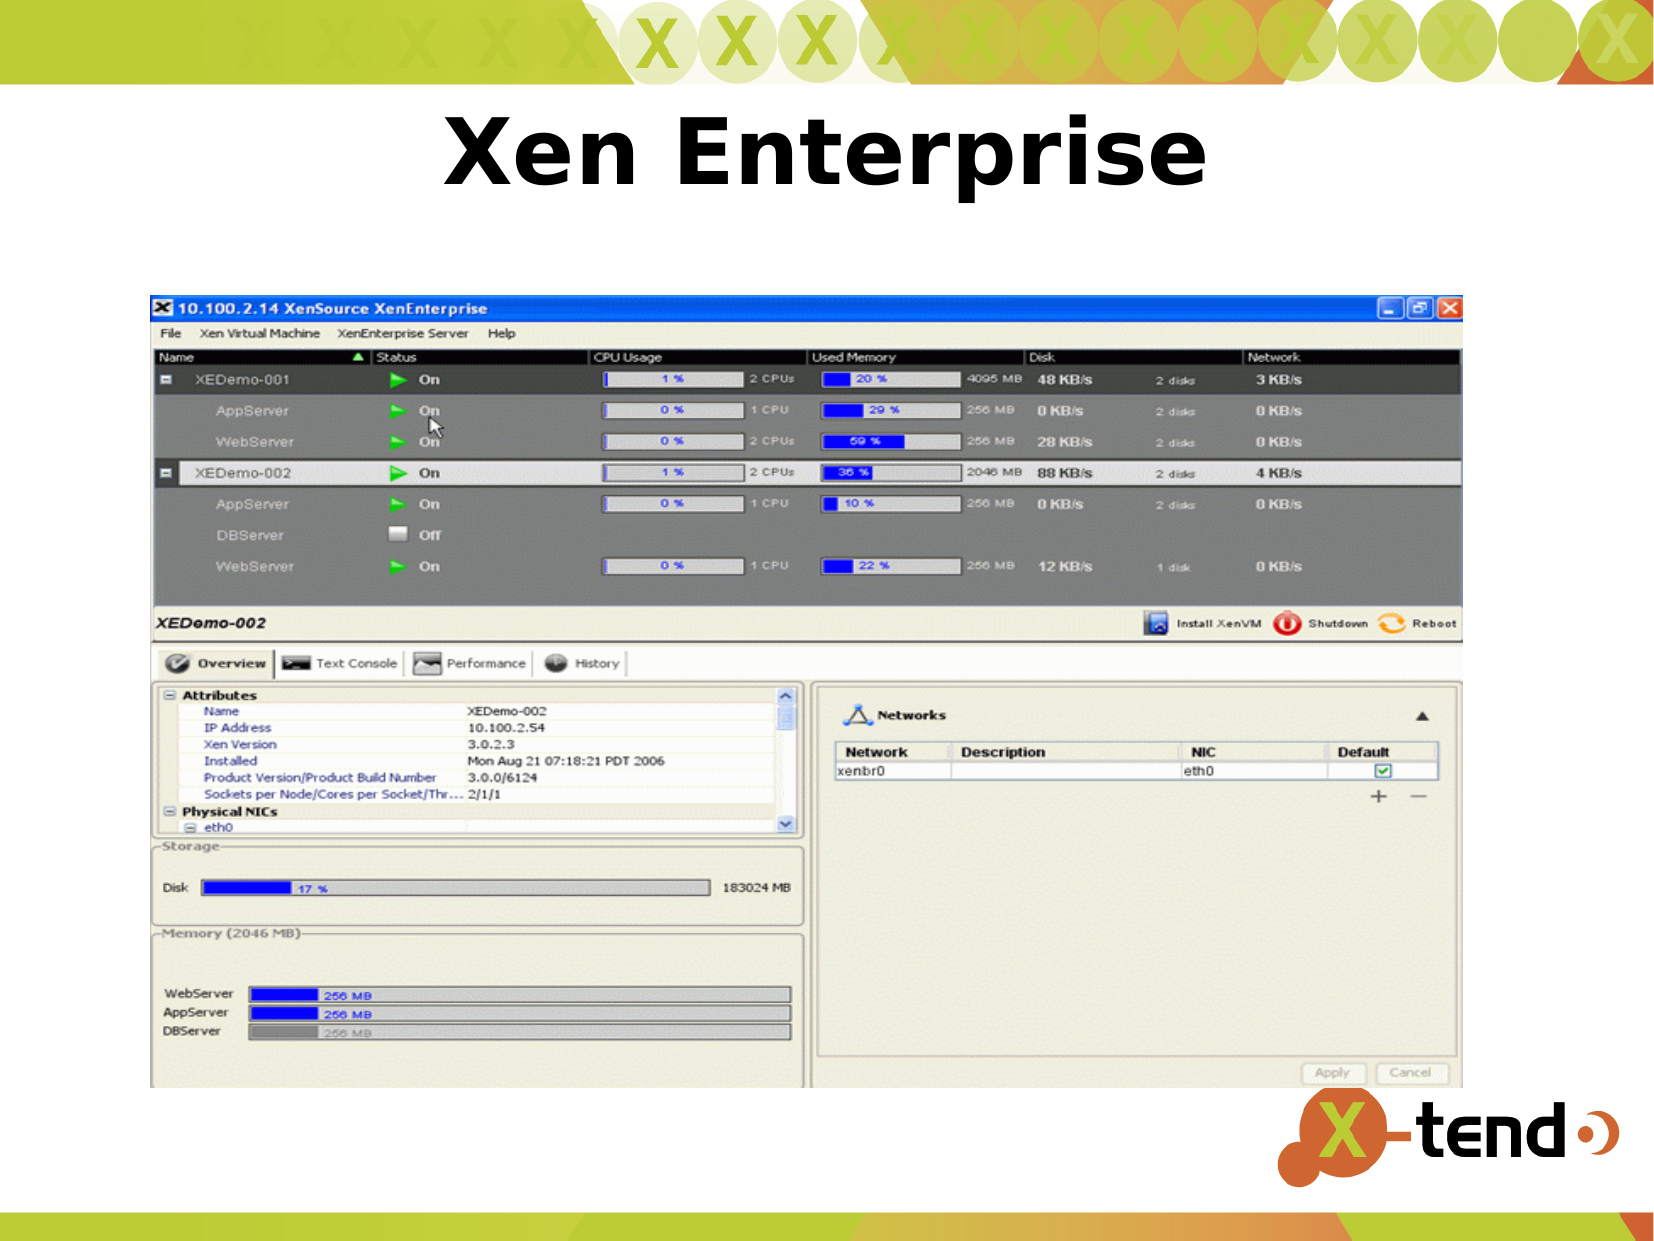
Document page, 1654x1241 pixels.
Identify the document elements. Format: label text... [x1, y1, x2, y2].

title Xen Enterprise [82, 49, 1571, 257]
picture [0, 0, 1654, 1241]
